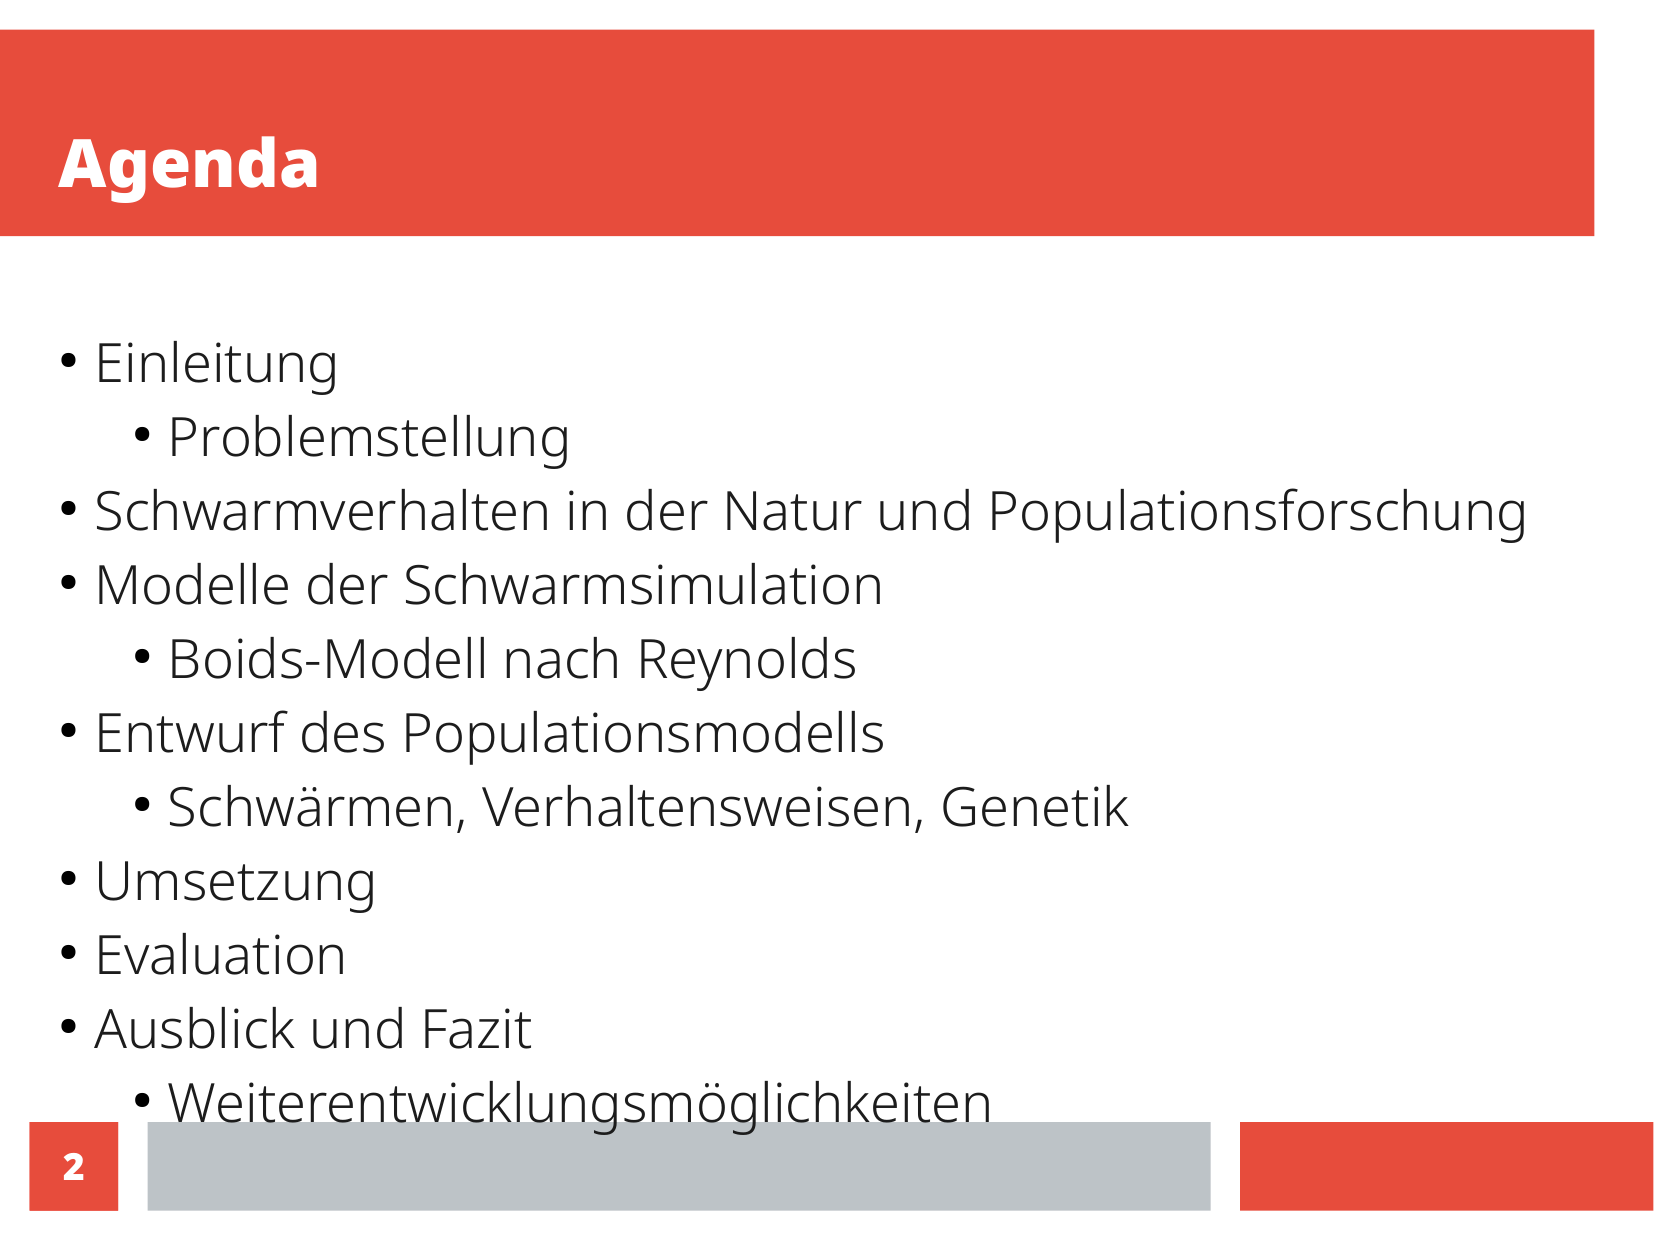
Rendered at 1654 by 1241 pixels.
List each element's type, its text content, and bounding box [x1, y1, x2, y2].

title Agenda [59, 49, 1595, 207]
subtitle Einleitung Problemstellung Schwarmverhalten in der Natur und Populationsforschung Modelle der Schwarmsimulation Boids-Modell nach Reynolds Entwurf des Populationsmodells Schwärmen, Verhaltensweisen, Genetik Umsetzung Evaluation Ausblick und Fazit Weiterentwicklungsmöglichkeiten [59, 324, 1565, 1151]
